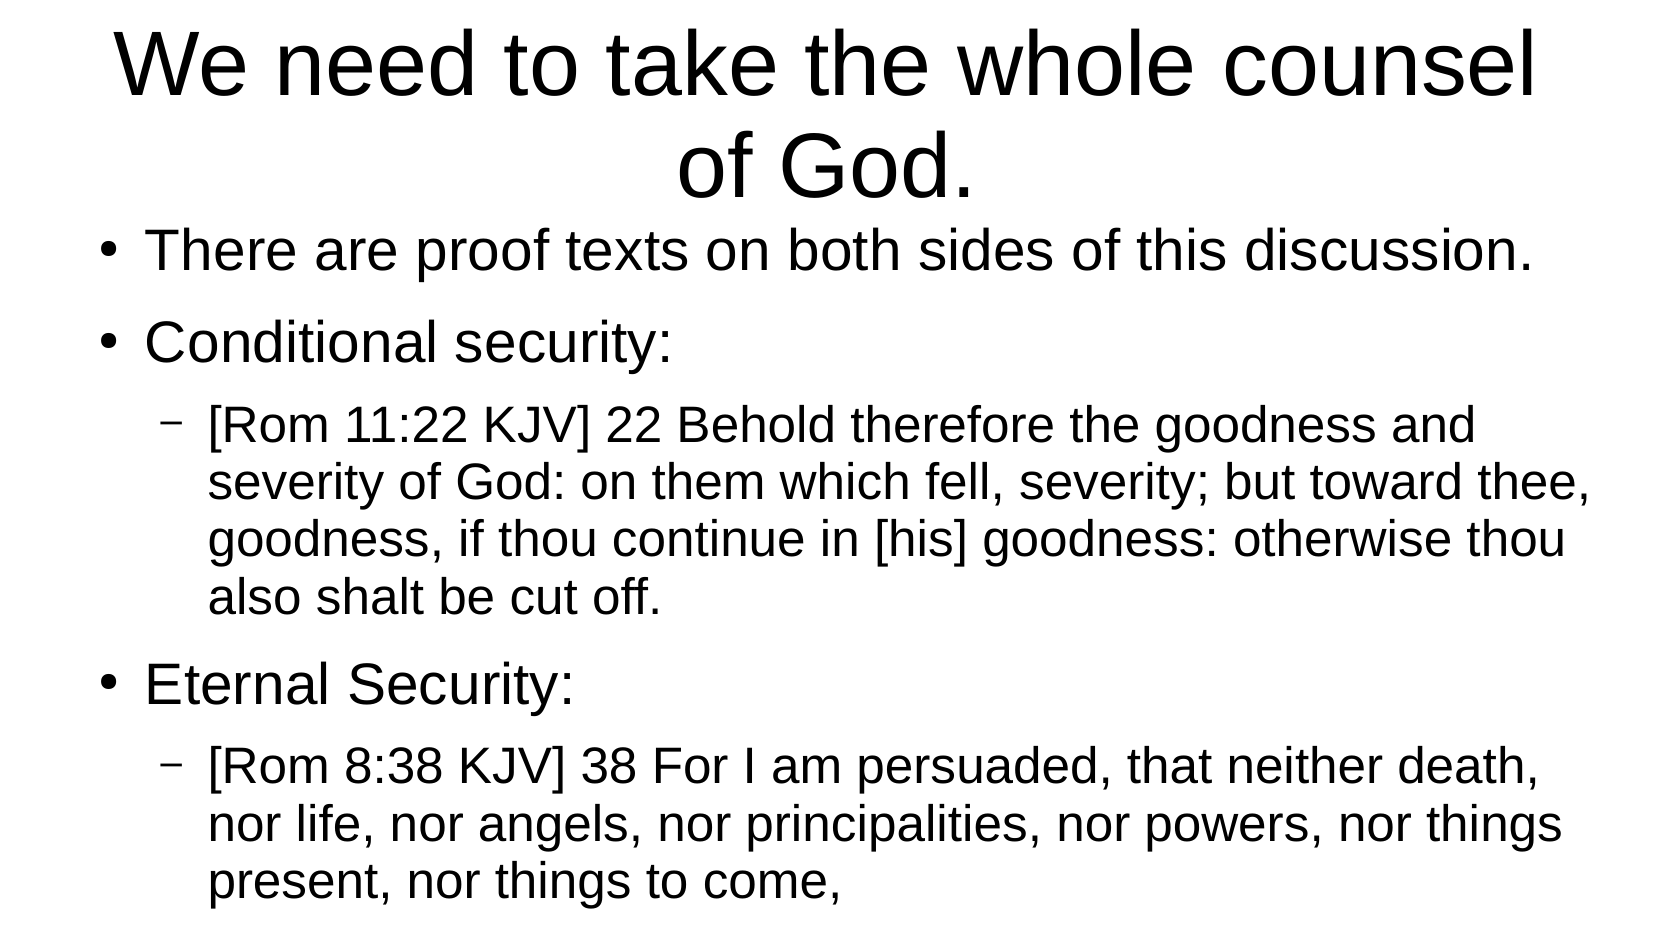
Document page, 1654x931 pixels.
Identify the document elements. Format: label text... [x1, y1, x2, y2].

list There are proof texts on both sides of this discussion. Conditional security: [Rom 11:22 KJV] 22 Behold therefore the goodness and severity of God: on them which fell, severity; but toward thee, goodness, if thou continue in [his] goodness: otherwise thou also shalt be cut off. Eternal Security: [Rom 8:38 KJV] 38 For I am persuaded, that neither death, nor life, nor angels, nor principalities, nor powers, nor things present, nor things to come, [82, 217, 1621, 916]
title We need to take the whole counsel of God. [82, 12, 1571, 217]
